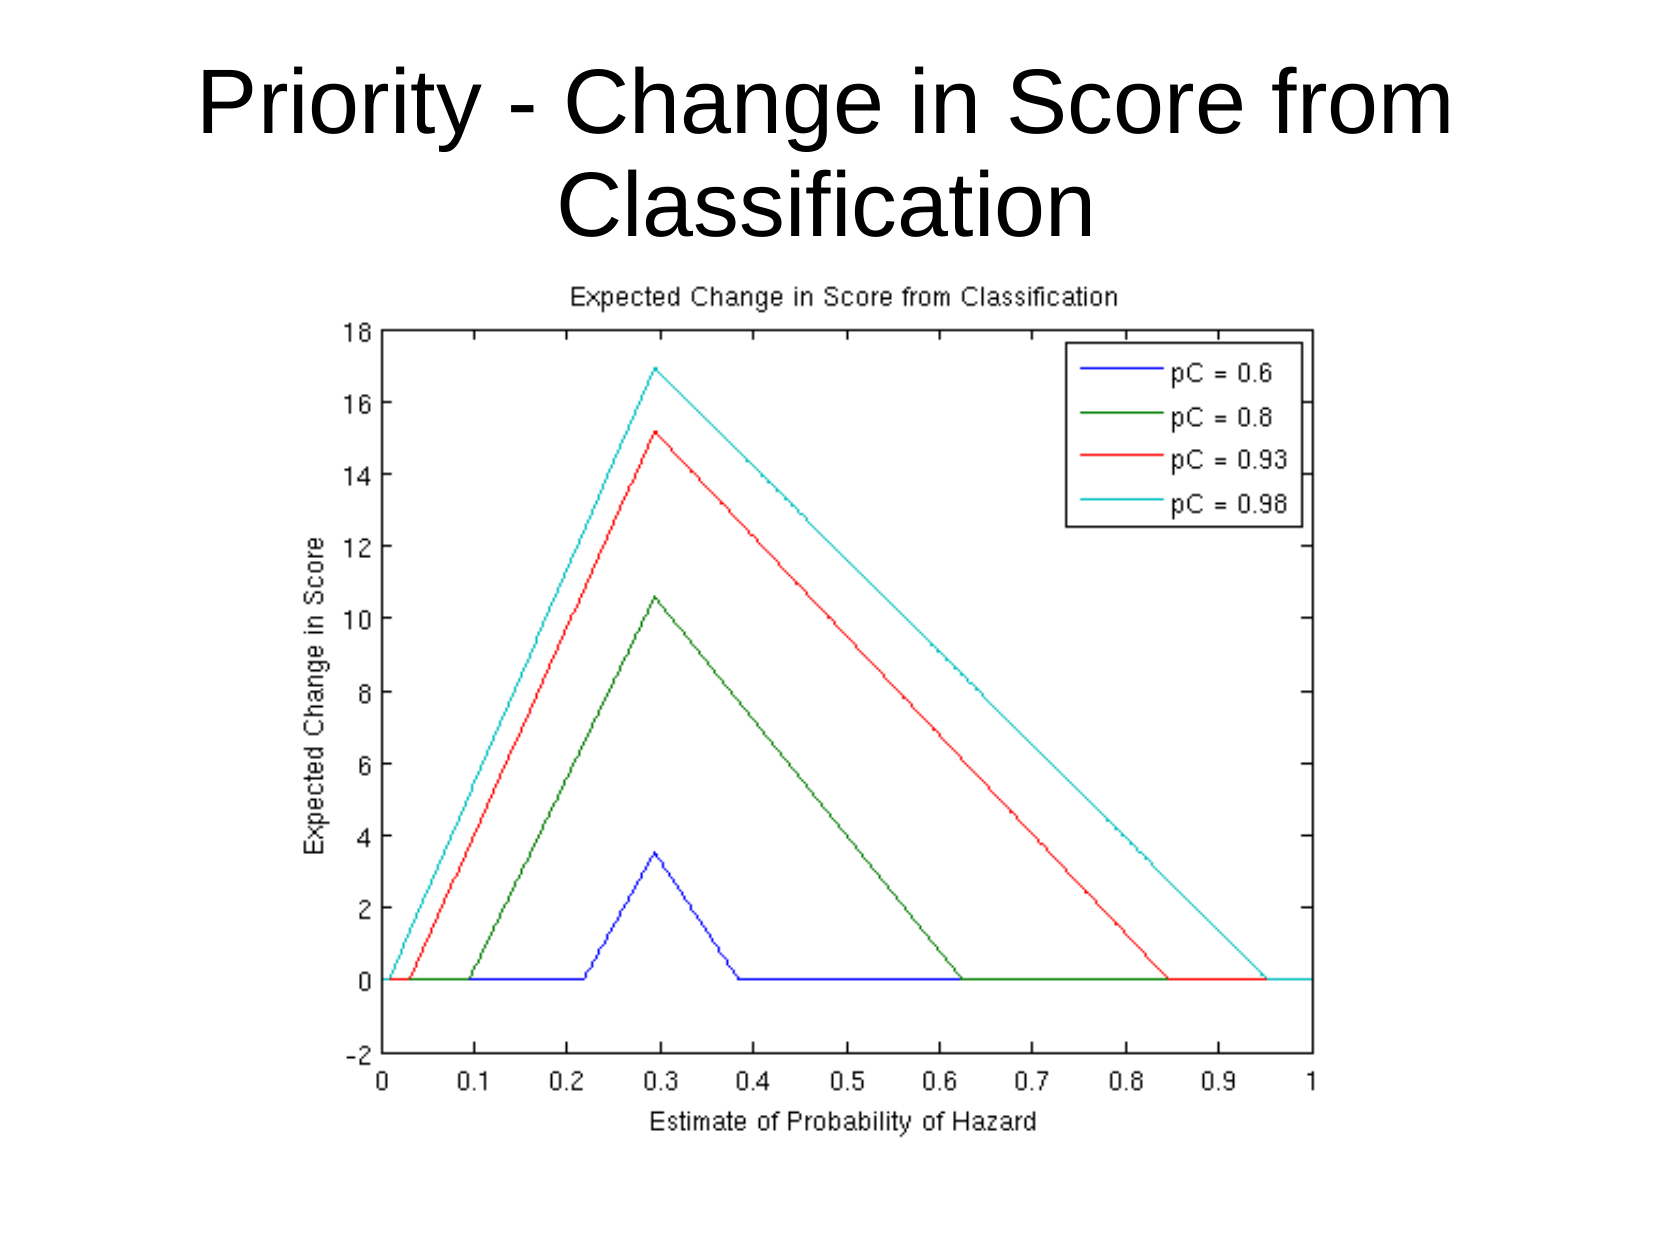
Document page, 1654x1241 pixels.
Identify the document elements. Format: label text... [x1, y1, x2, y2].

title Priority - Change in Score from Classification [82, 50, 1571, 256]
picture [225, 262, 1426, 1150]
